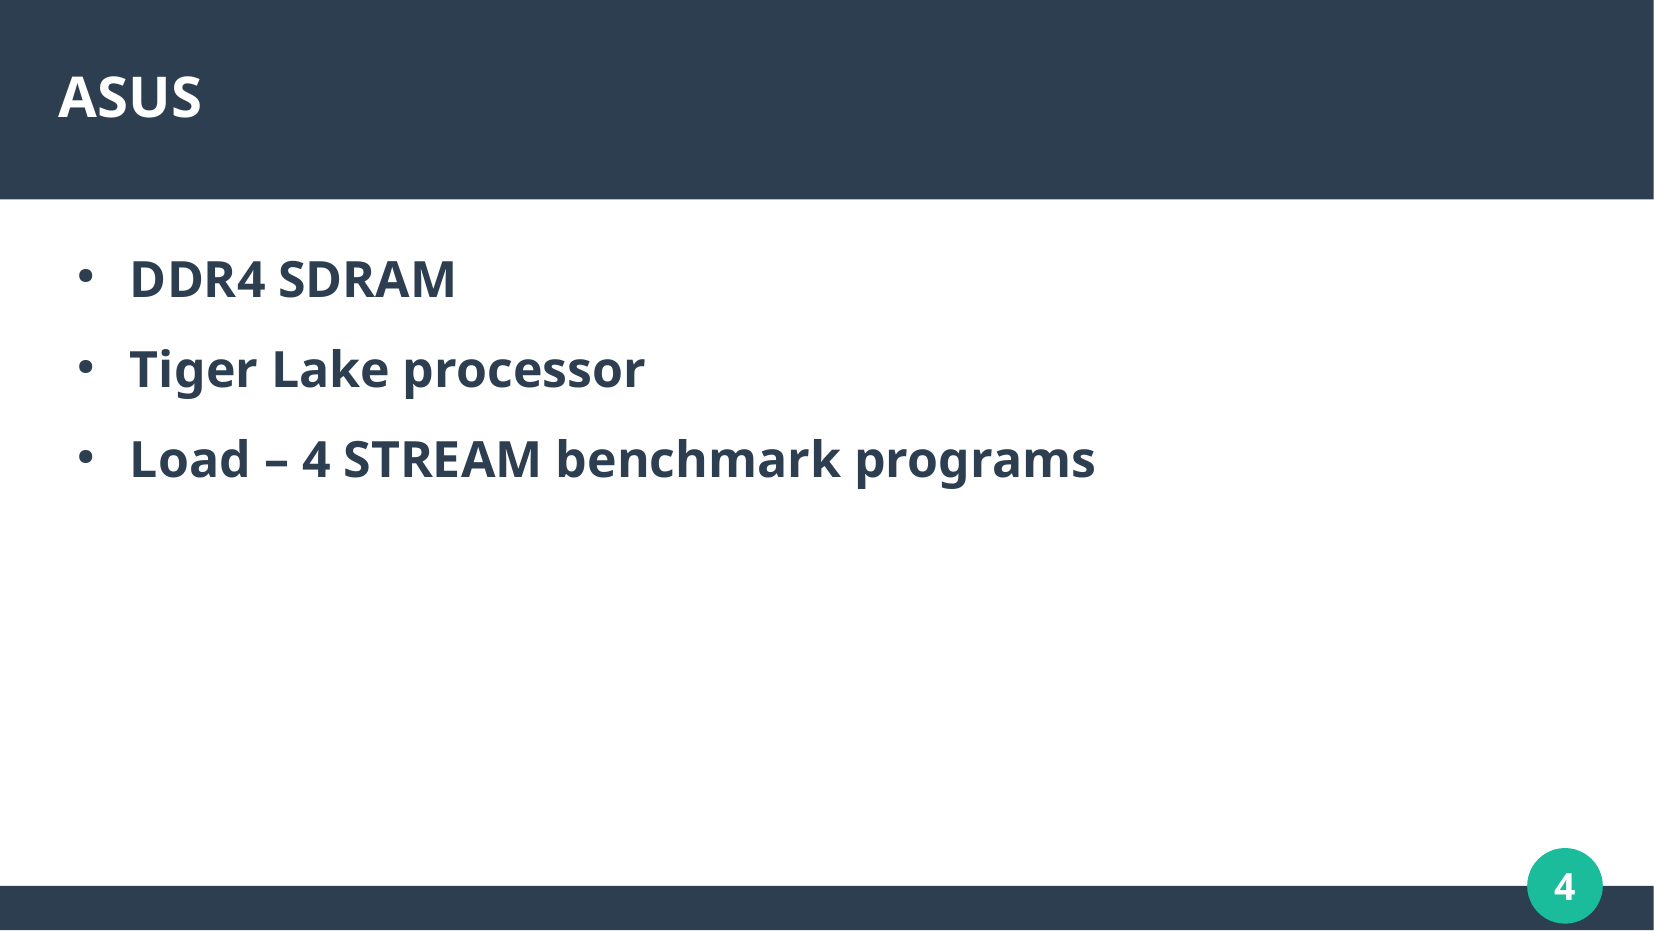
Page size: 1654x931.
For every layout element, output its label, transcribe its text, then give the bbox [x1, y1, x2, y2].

title ASUS [59, 37, 1595, 155]
list DDR4 SDRAM Tiger Lake processor Load – 4 STREAM benchmark programs [59, 243, 1595, 864]
